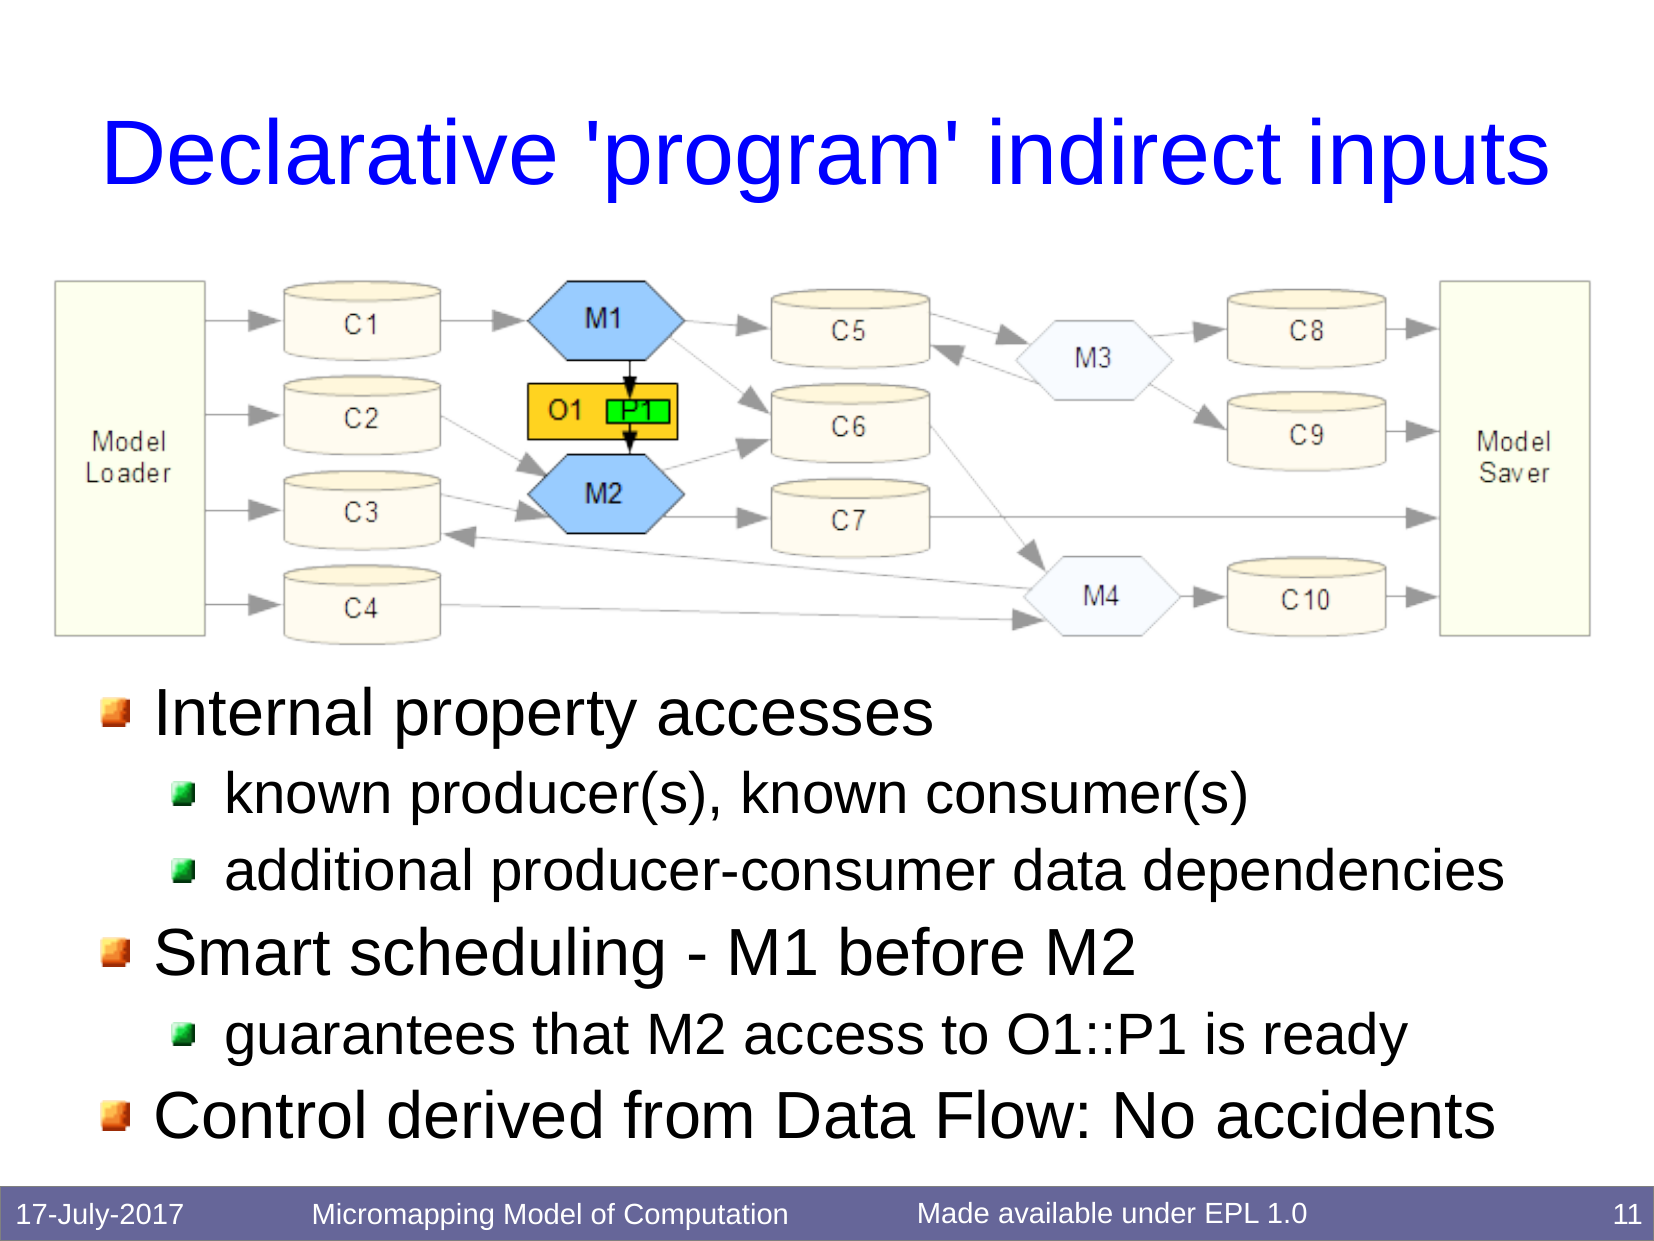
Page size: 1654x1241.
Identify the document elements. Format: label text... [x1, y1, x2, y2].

title Declarative 'program' indirect inputs [24, 49, 1631, 257]
list Internal property accesses known producer(s), known consumer(s) additional producer-consumer data dependencies Smart scheduling - M1 before M2 guarantees that M2 access to O1::P1 is ready Control derived from Data Flow: No accidents [82, 675, 1571, 1241]
picture [15, 241, 1629, 675]
